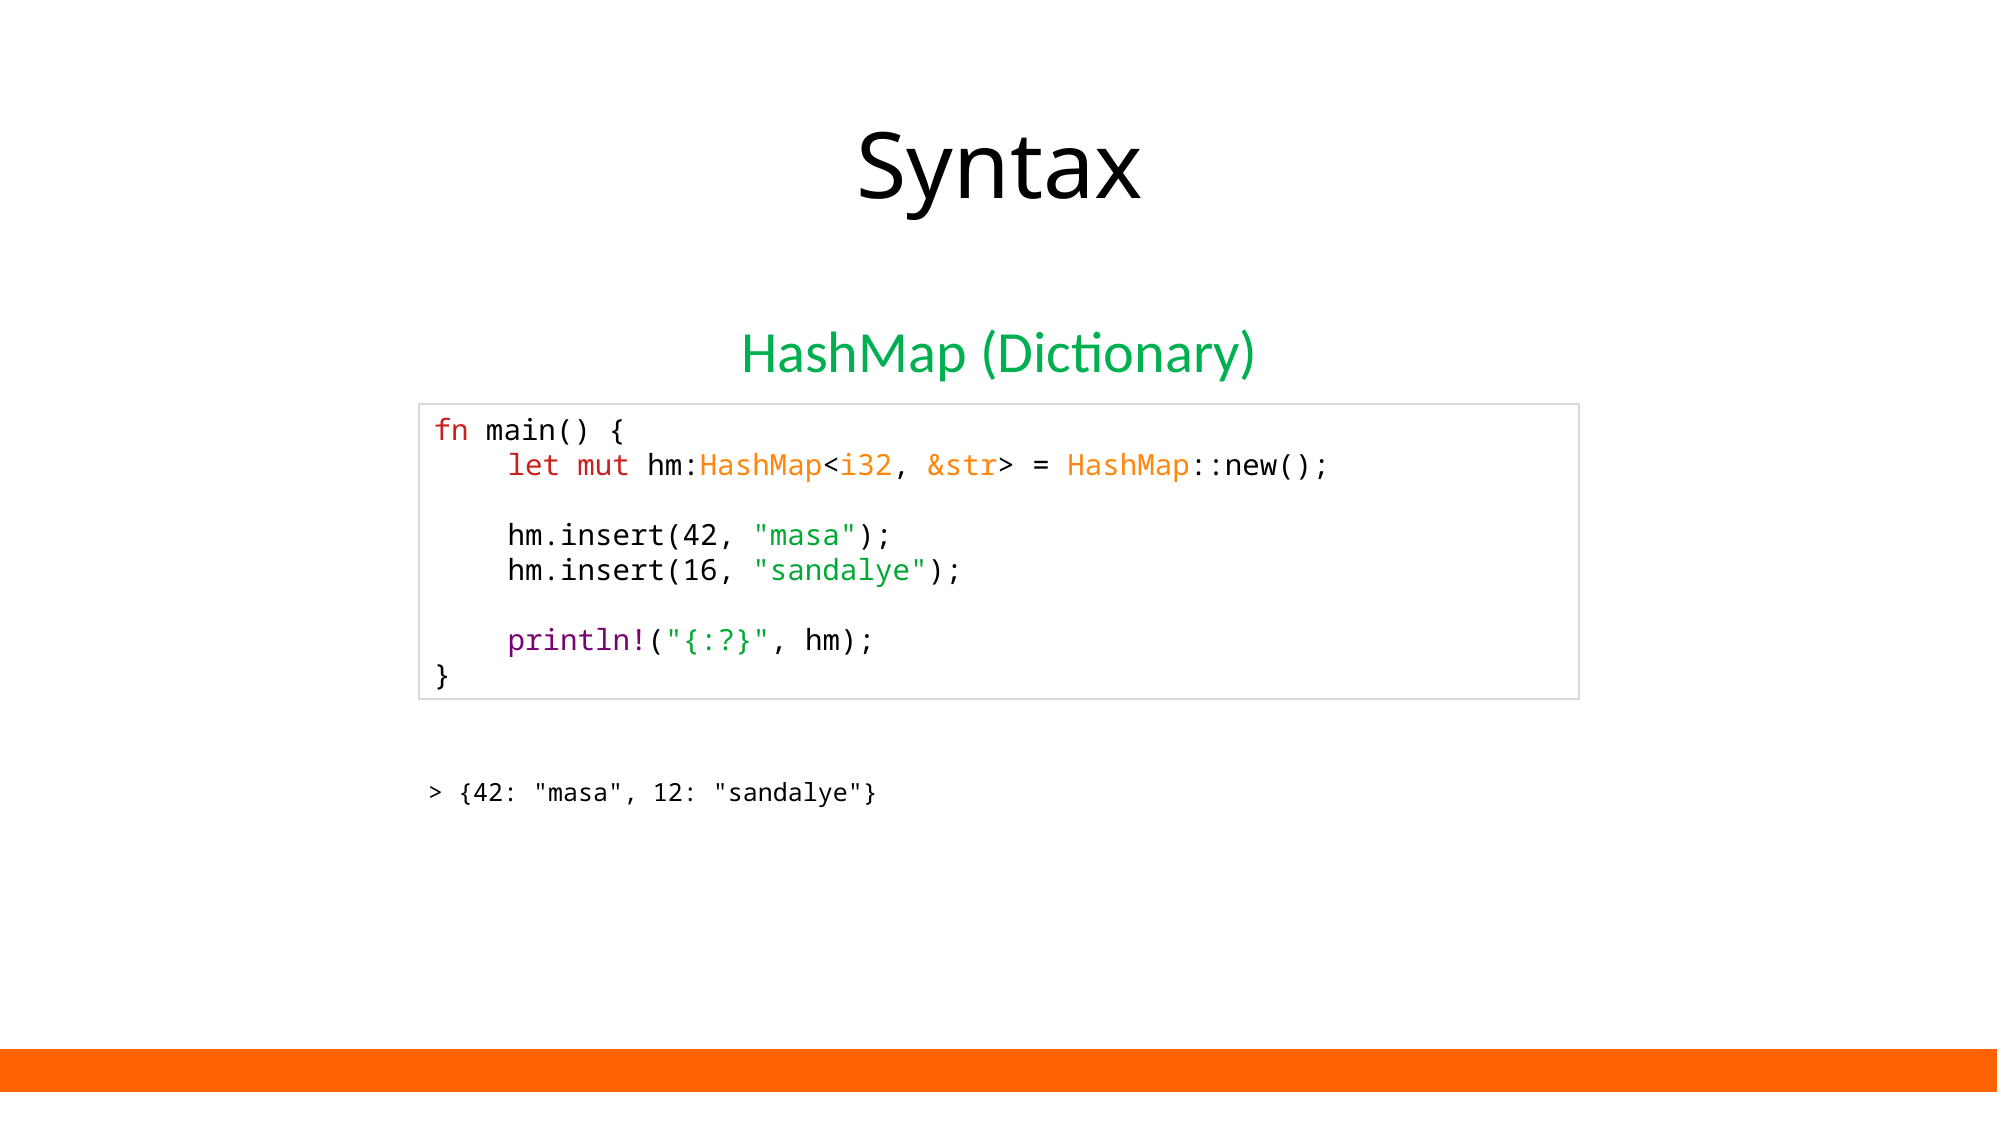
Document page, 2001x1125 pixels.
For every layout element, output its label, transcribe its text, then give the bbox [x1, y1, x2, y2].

text_box > {42: "masa", 12: "sandalye"} [413, 767, 1477, 858]
text_box [0, 1049, 1997, 1092]
title Syntax [137, 59, 1863, 278]
text_box fn main() { let mut hm:HashMap<i32, &str> = HashMap::new(); hm.insert(42, "masa"); hm.insert(16, "sandalye"); println!("{:?}", hm); } [418, 404, 1579, 699]
list HashMap (Dictionary) [420, 314, 1579, 403]
